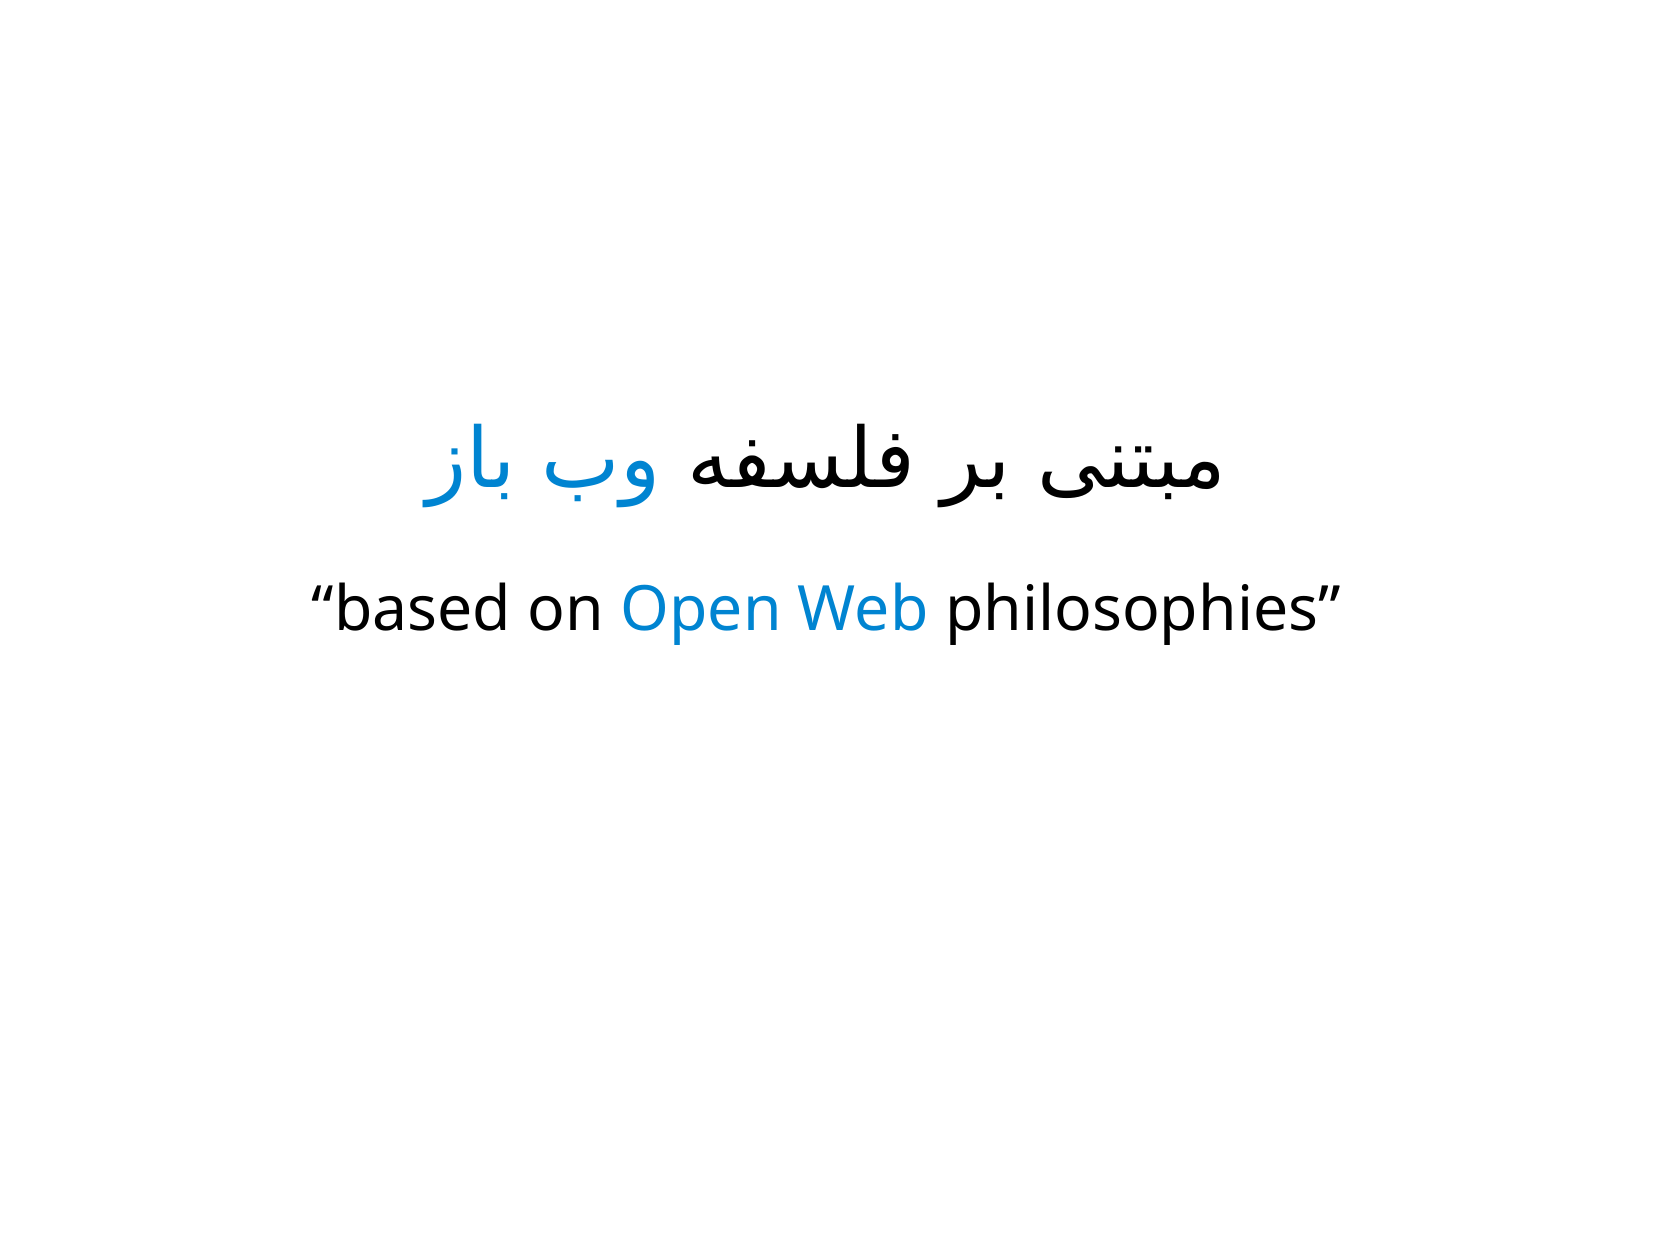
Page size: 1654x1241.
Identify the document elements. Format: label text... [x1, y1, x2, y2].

subtitle مبتنی بر فلسفه وب باز “based on Open Web philosophies” [82, 49, 1571, 1010]
